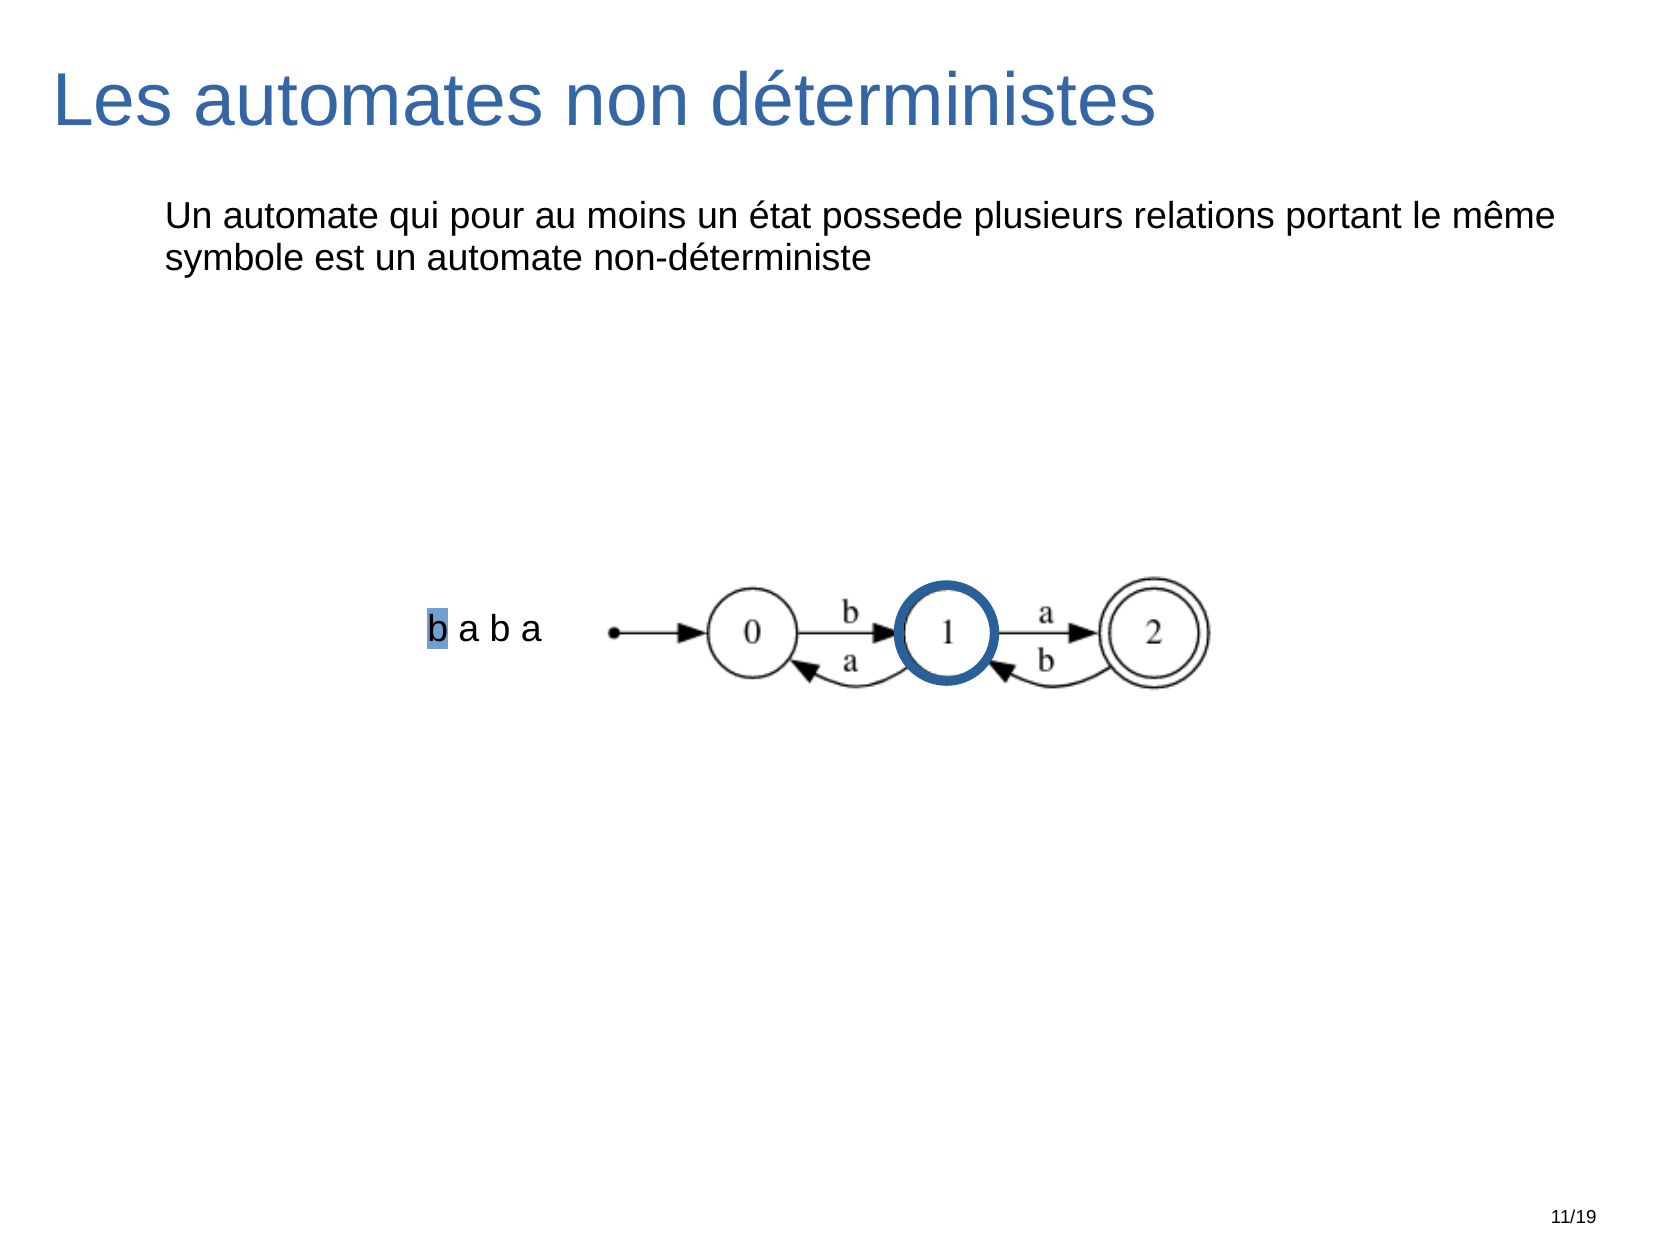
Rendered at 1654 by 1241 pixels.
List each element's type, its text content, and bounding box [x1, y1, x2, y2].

text_box b a b a [412, 600, 557, 657]
text_box Les automates non déterministes [37, 50, 1238, 151]
text_box Un automate qui pour au moins un état possede plusieurs relations portant le même symbole est un automate non-déterministe [150, 187, 1613, 287]
picture [562, 512, 1248, 751]
text_box 11/19 [1536, 1198, 1613, 1235]
